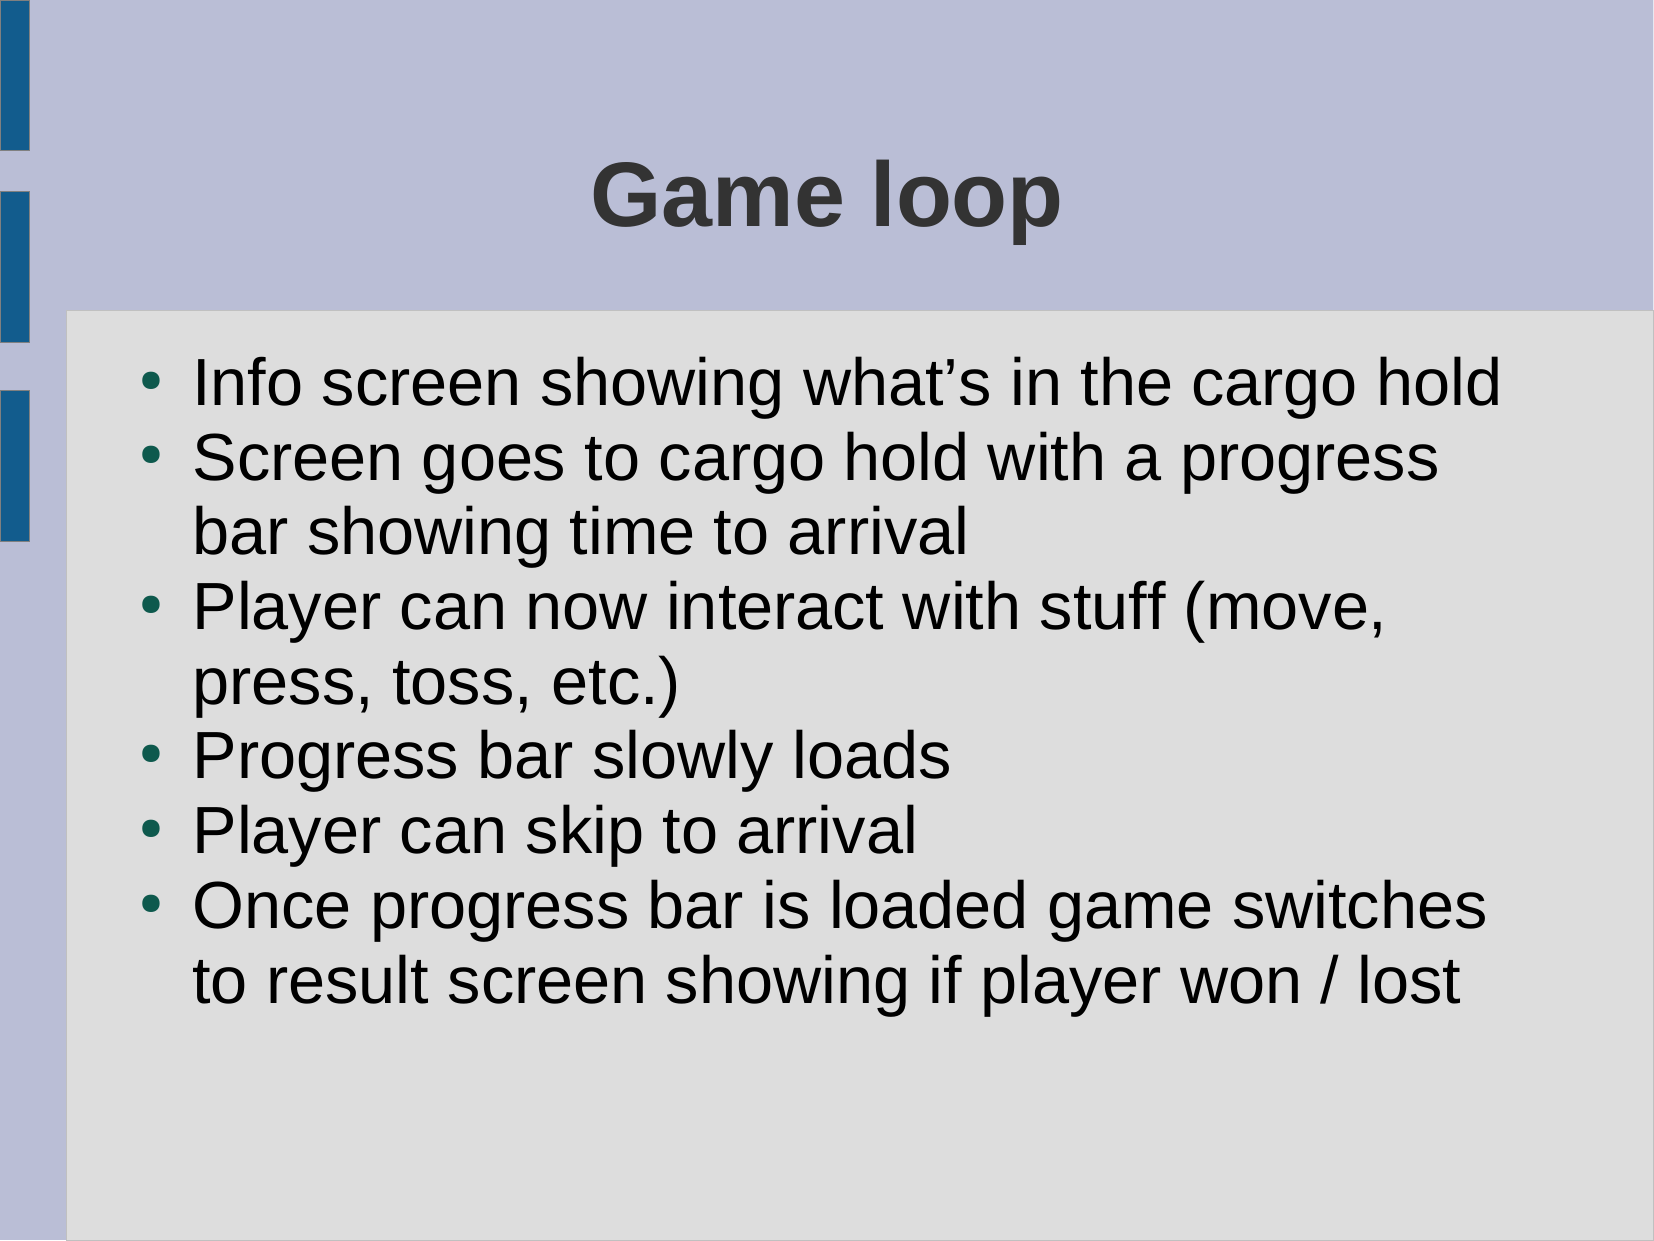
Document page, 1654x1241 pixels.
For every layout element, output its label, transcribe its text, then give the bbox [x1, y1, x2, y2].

title Game loop [121, 91, 1534, 299]
list Info screen showing what’s in the cargo hold Screen goes to cargo hold with a progress bar showing time to arrival Player can now interact with stuff (move, press, toss, etc.) Progress bar slowly loads Player can skip to arrival Once progress bar is loaded game switches to result screen showing if player won / lost [121, 344, 1534, 1064]
